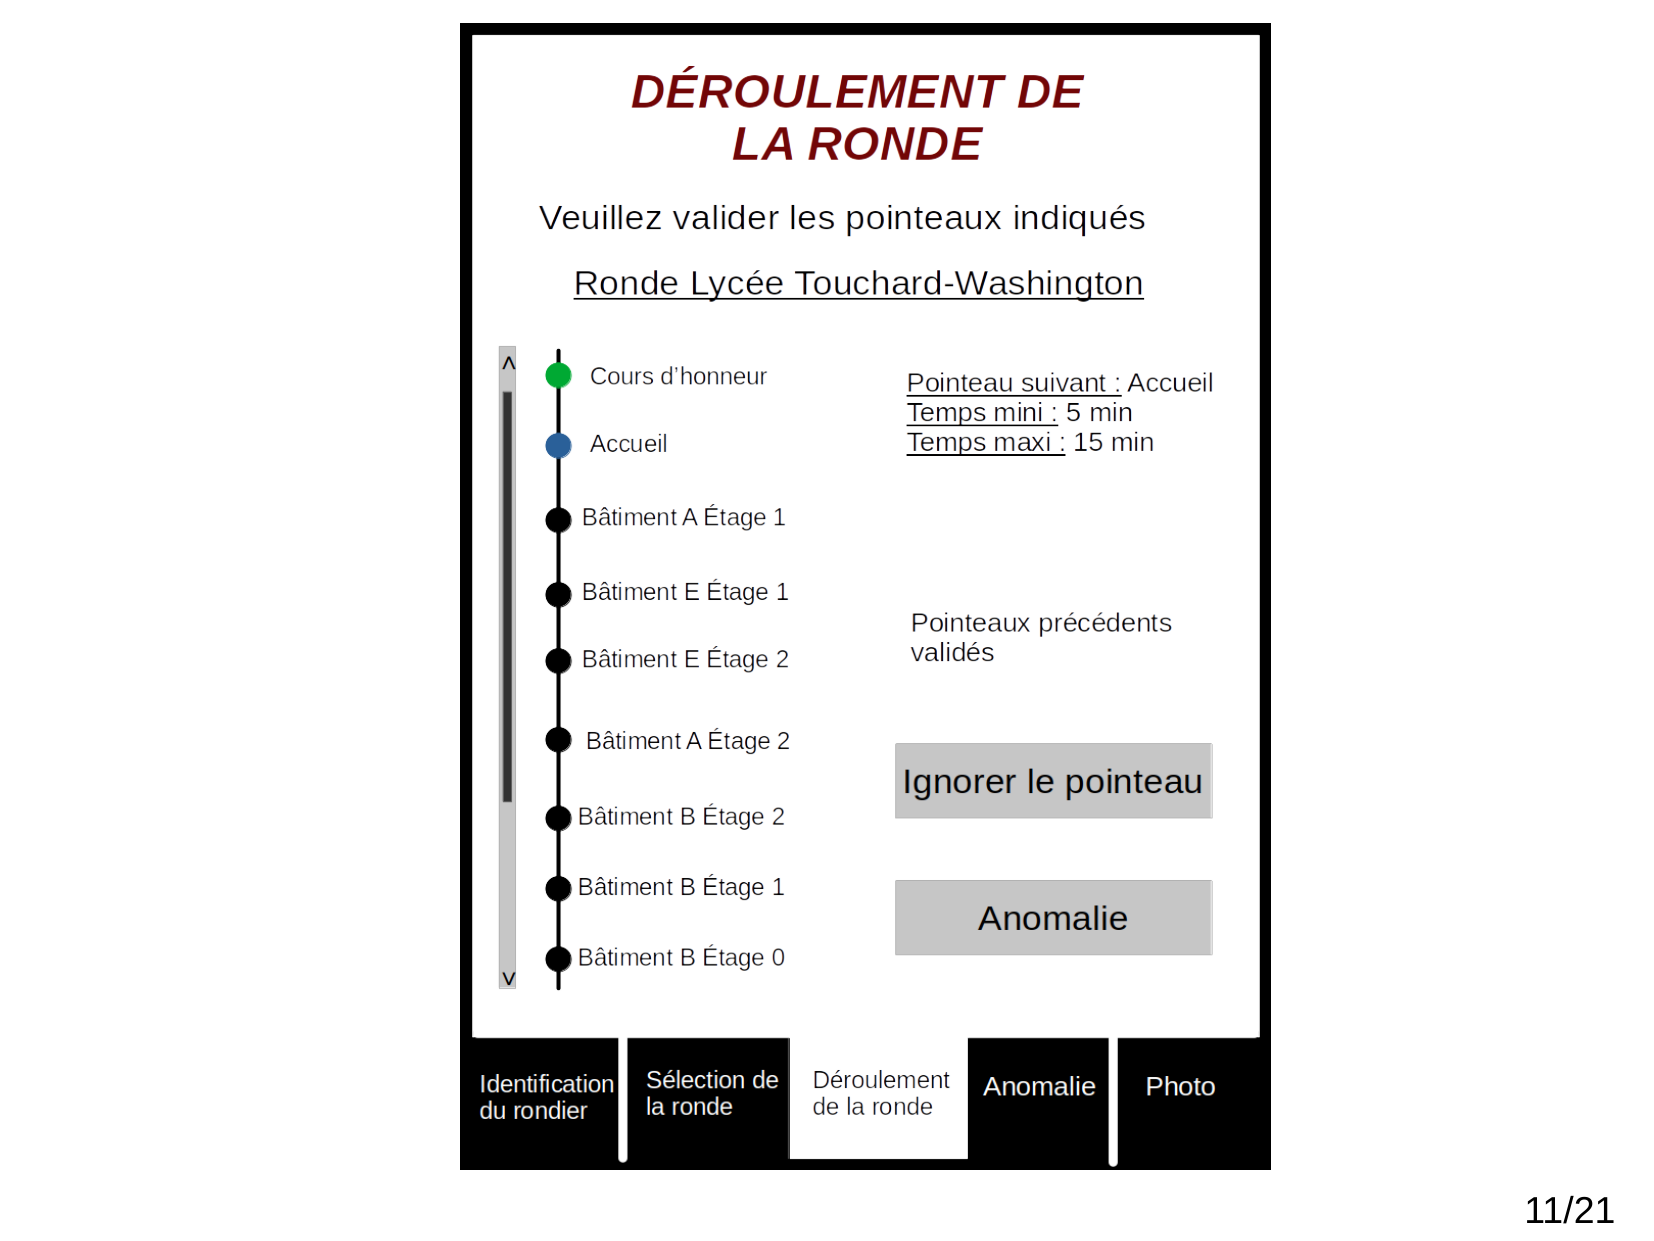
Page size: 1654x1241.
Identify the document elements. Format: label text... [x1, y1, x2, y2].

picture [460, 23, 1271, 1170]
text_box <numéro>/21 [1509, 1182, 1654, 1241]
